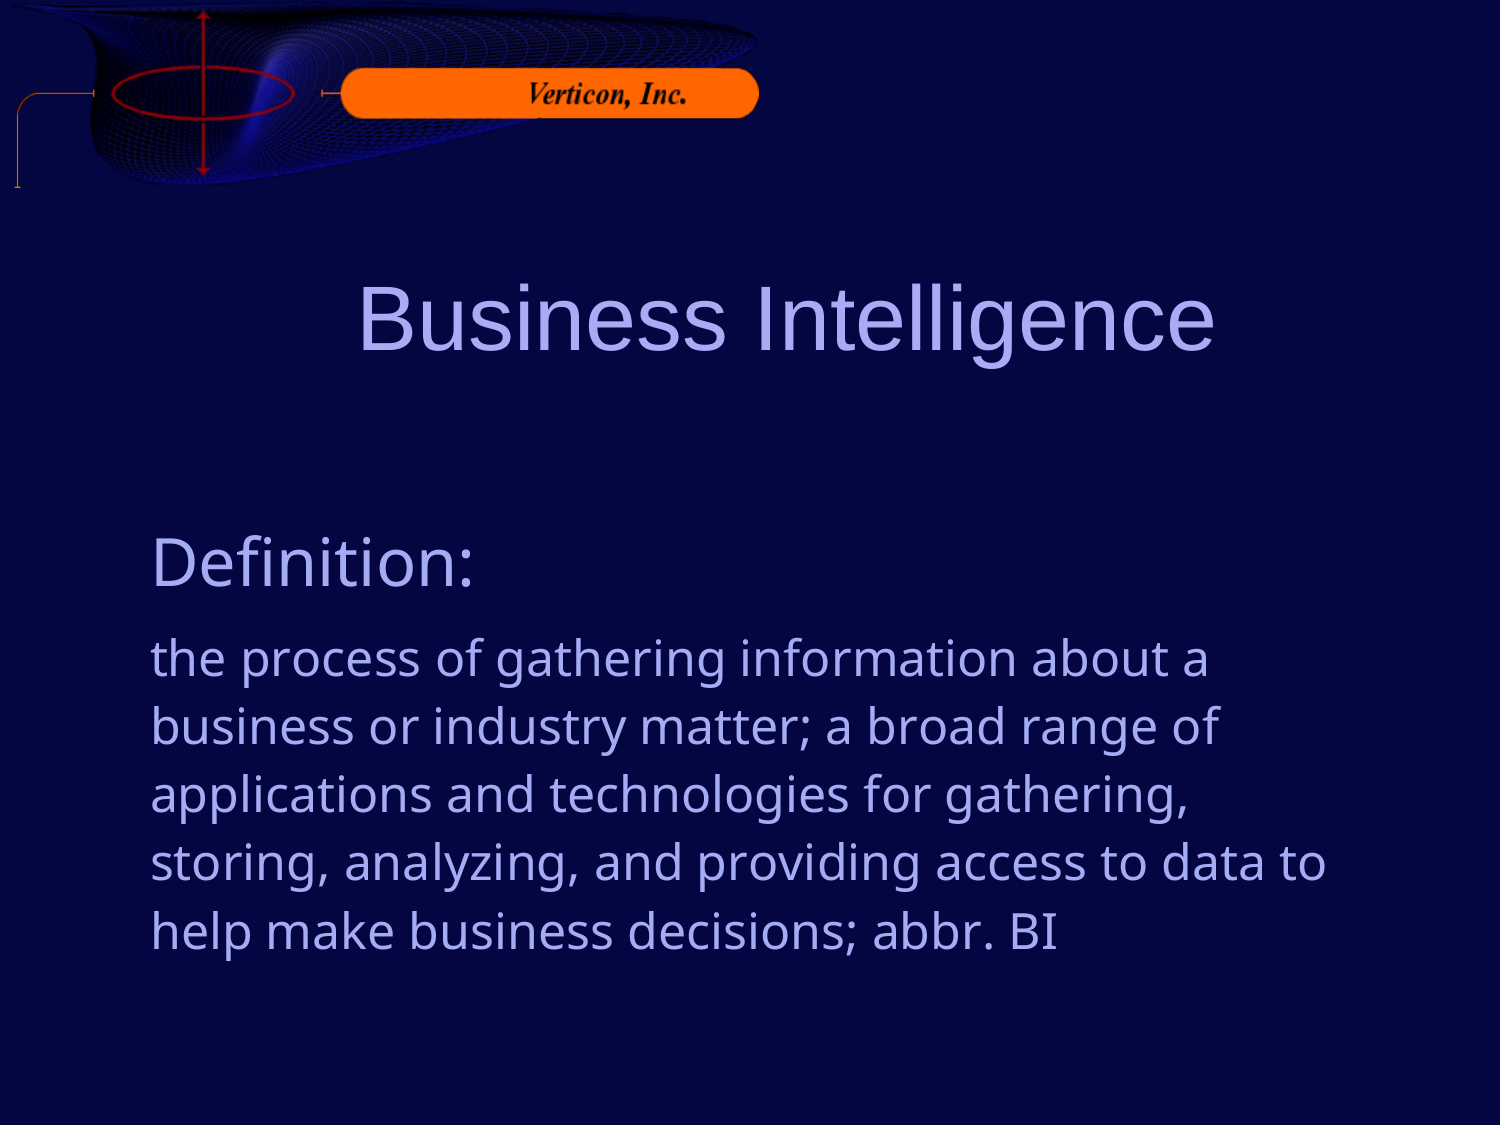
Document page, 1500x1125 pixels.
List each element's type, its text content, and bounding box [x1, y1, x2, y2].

title Business Intelligence [112, 232, 1463, 406]
picture [8, 0, 759, 188]
subtitle Definition: the process of gathering information about a business or industry matter; a broad range of applications and technologies for gathering, storing, analyzing, and providing access to data to help make business decisions; abbr. BI [150, 419, 1385, 1060]
